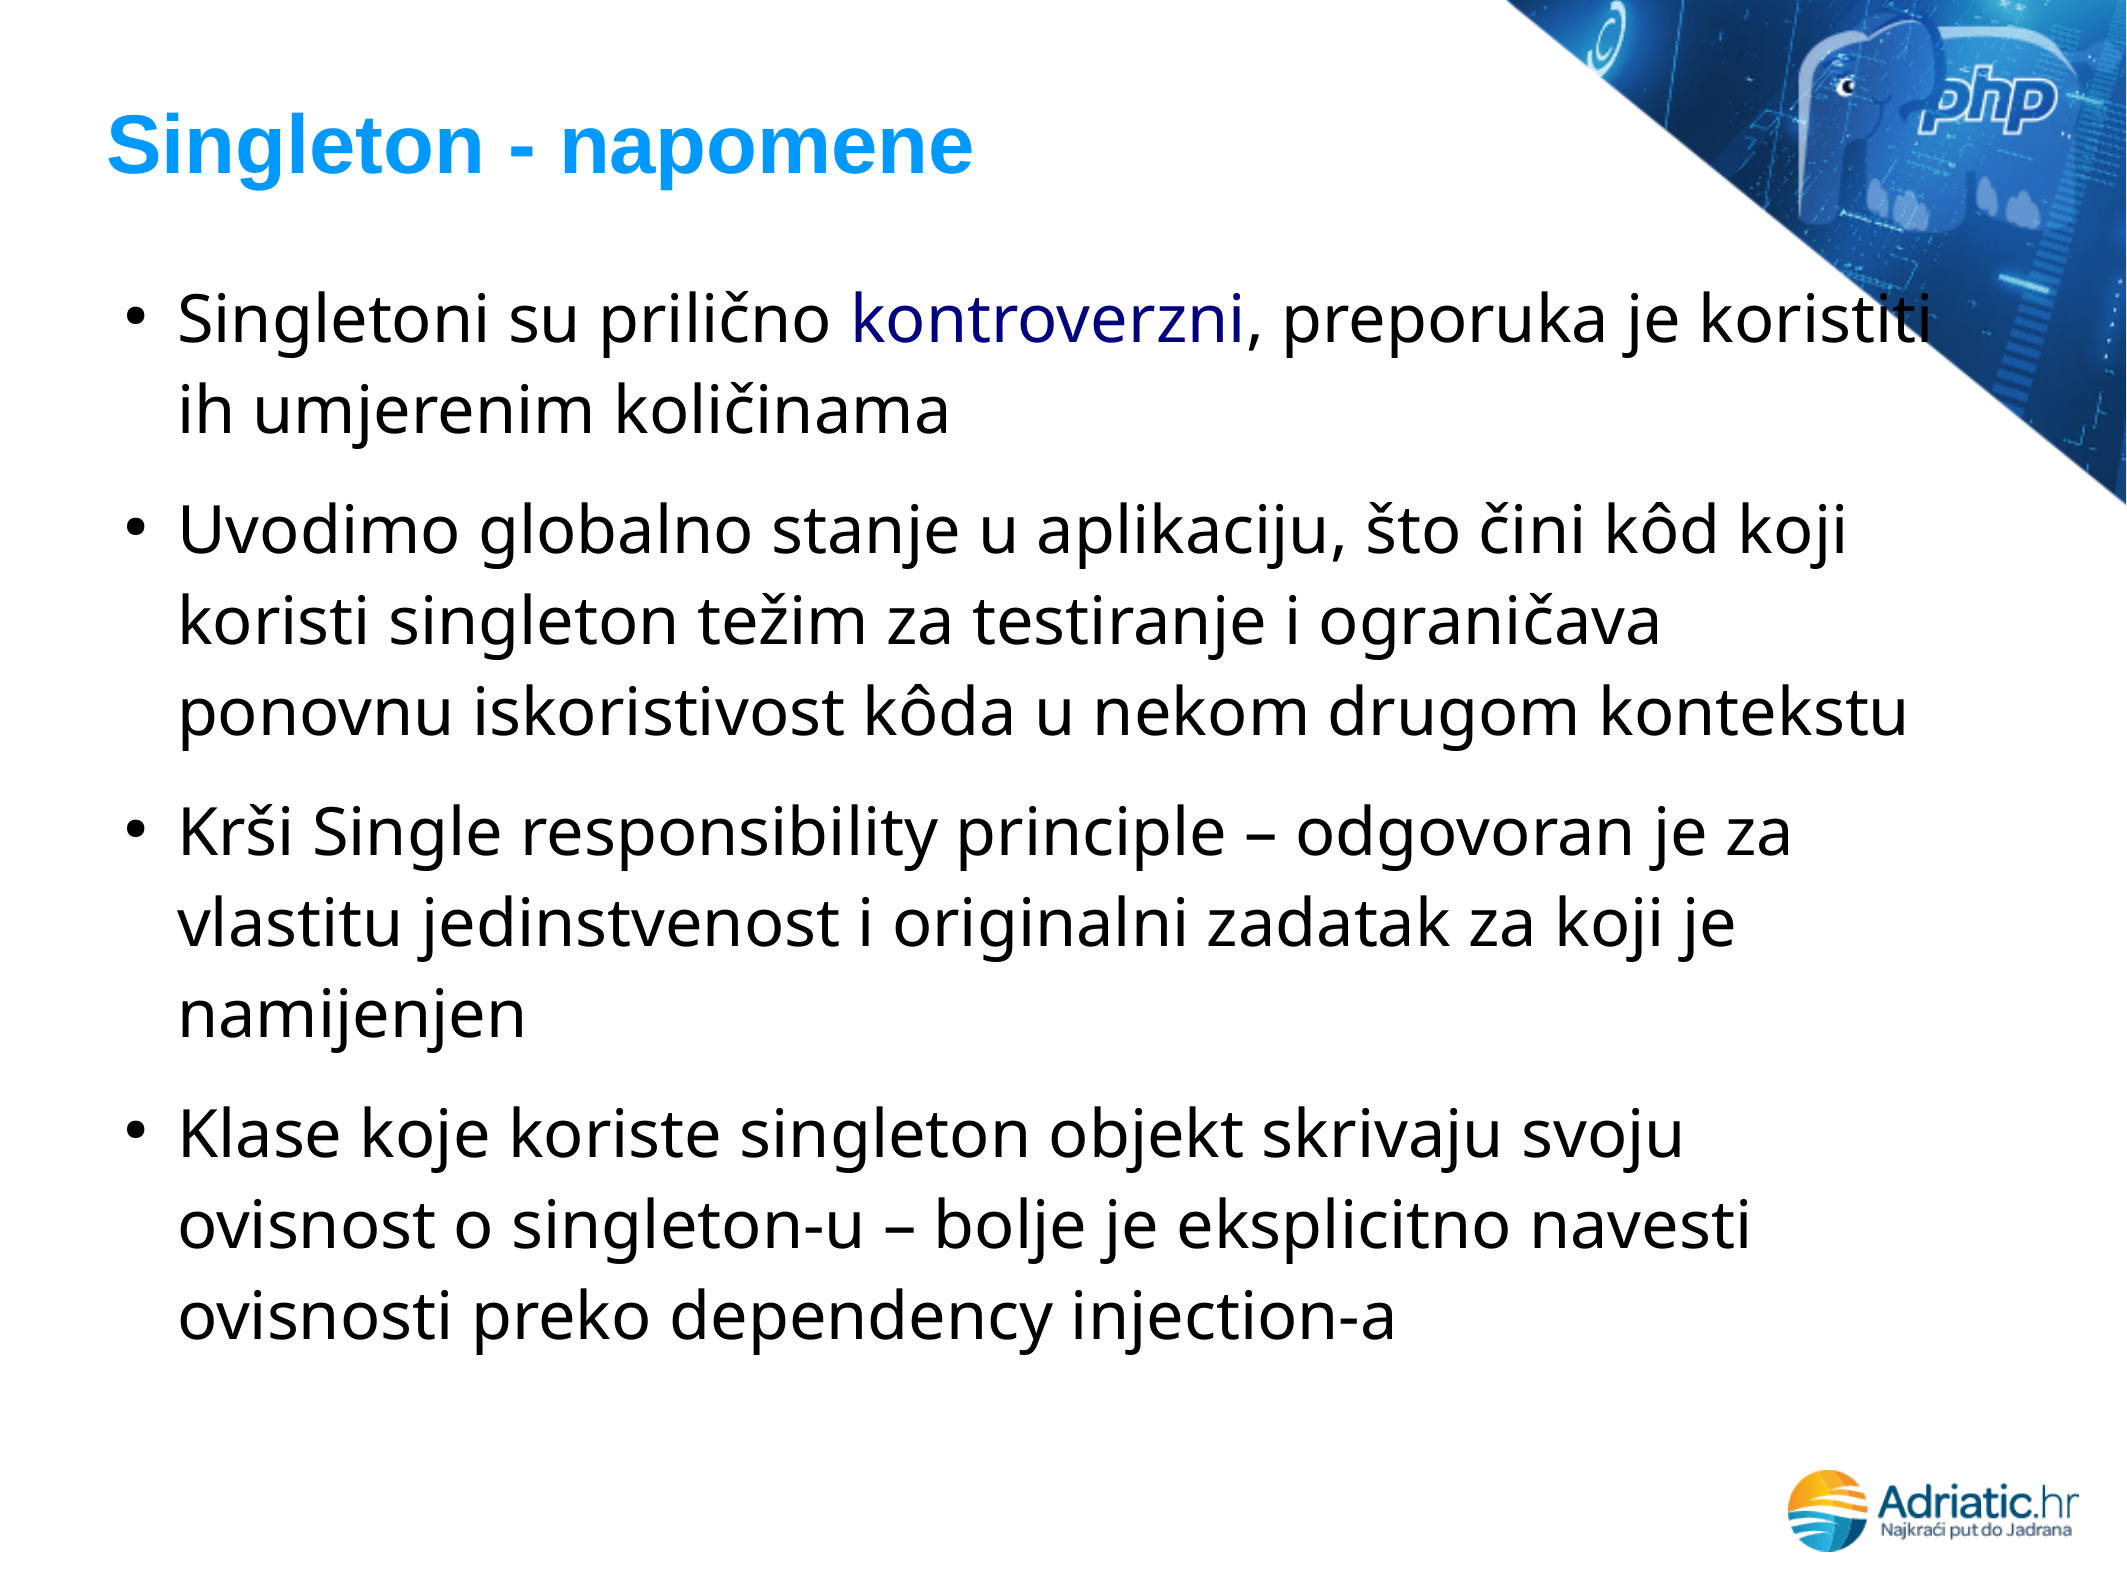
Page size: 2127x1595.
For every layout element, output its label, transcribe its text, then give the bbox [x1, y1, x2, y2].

title Singleton - napomene [106, 70, 1630, 219]
list Singletoni su prilično kontroverzni, preporuka je koristiti ih umjerenim količinama Uvodimo globalno stanje u aplikaciju, što čini kôd koji koristi singleton težim za testiranje i ograničava ponovnu iskoristivost kôda u nekom drugom kontekstu Krši Single responsibility principle – odgovoran je za vlastitu jedinstvenost i originalni zadatak za koji je namijenjen Klase koje koriste singleton objekt skrivaju svoju ovisnost o singleton-u – bolje je eksplicitno navesti ovisnosti preko dependency injection-a [106, 271, 1949, 1453]
picture [1505, 0, 2127, 625]
picture [1788, 1470, 2079, 1552]
